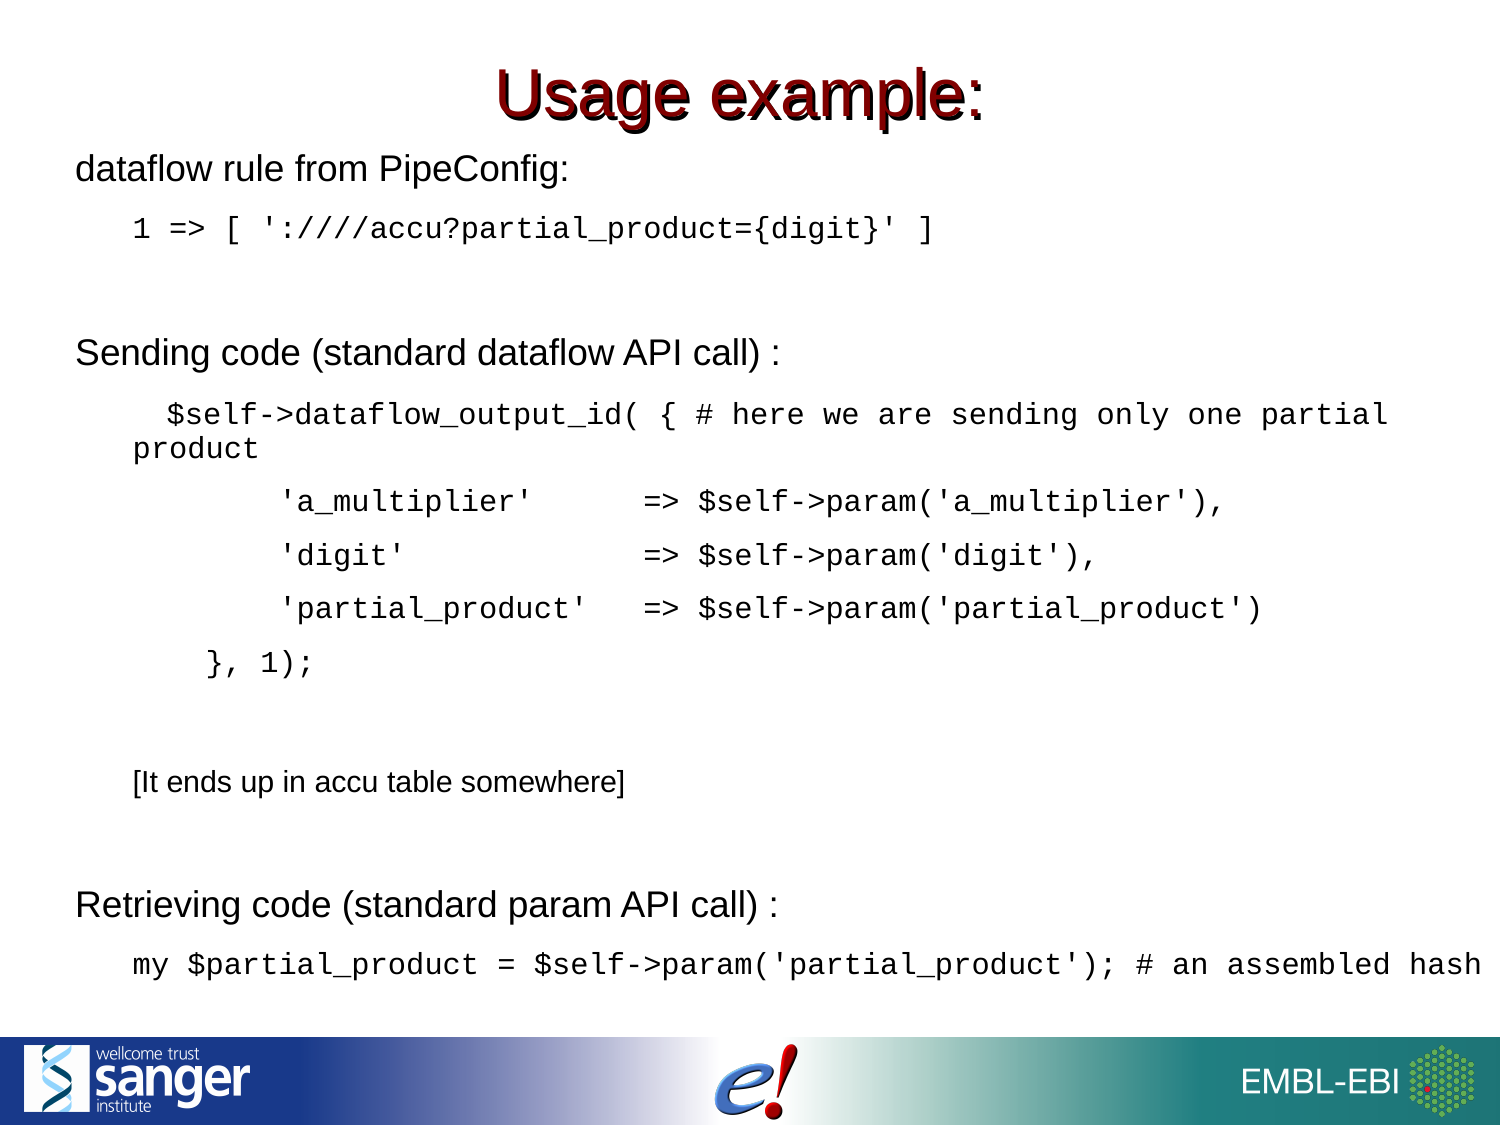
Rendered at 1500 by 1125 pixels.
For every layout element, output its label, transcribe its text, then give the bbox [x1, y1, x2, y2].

list dataflow rule from PipeConfig: 1 => [ ':////accu?partial_product={digit}' ] Sending code (standard dataflow API call) : $self->dataflow_output_id( { # here we are sending only one partial product 'a_multiplier' => $self->param('a_multiplier'), 'digit' => $self->param('digit'), 'partial_product' => $self->param('partial_product') }, 1); [It ends up in accu table somewhere] Retrieving code (standard param API call) : my $partial_product = $self->param('partial_product'); # an assembled hash [17, 147, 1495, 1004]
title Usage example: [68, 27, 1411, 147]
picture [0, 1037, 1500, 1125]
